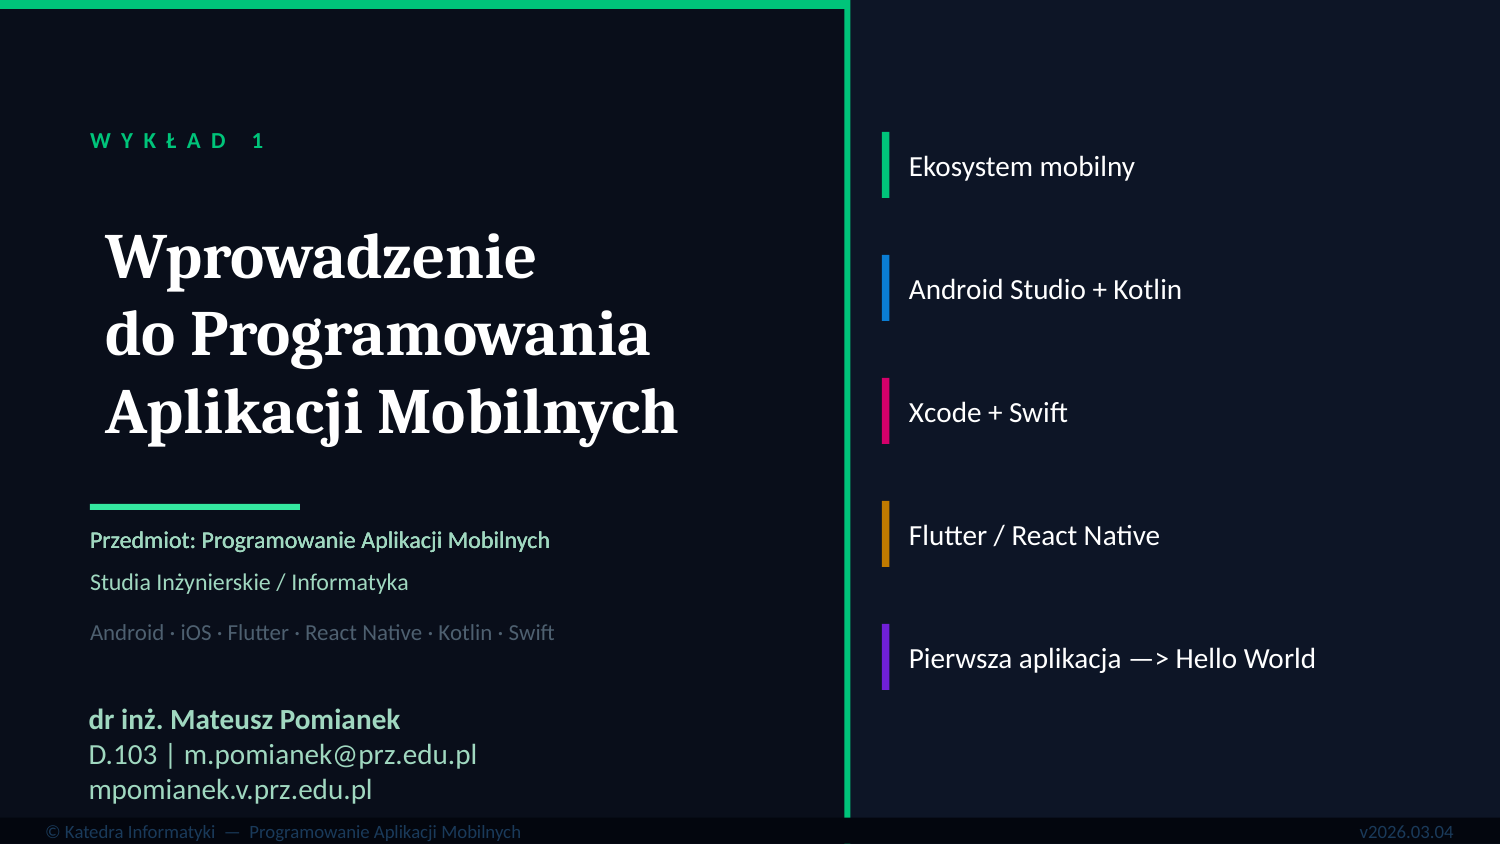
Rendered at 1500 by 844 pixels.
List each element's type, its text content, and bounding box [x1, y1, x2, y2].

text_box dr inż. Mateusz Pomianek D.103 | m.pomianek@prz.edu.pl mpomianek.v.prz.edu.pl [88, 708, 809, 798]
text_box Studia Inżynierskie / Informatyka [89, 560, 810, 600]
text_box Wprowadzenie do Programowania Aplikacji Mobilnych [89, 172, 810, 488]
text_box Xcode + Swift [908, 377, 1464, 444]
text_box Flutter / React Native [908, 500, 1464, 567]
text_box © Katedra Informatyki — Programowanie Aplikacji Mobilnych v2026.03.04 [44, 818, 1455, 843]
text_box WYKŁAD 1 [89, 113, 810, 165]
text_box Android Studio + Kotlin [908, 254, 1464, 321]
text_box Pierwsza aplikacja —> Hello World [908, 623, 1464, 690]
text_box Przedmiot: Programowanie Aplikacji Mobilnych [90, 519, 811, 558]
text_box [0, 0, 1500, 844]
text_box Android · iOS · Flutter · React Native · Kotlin · Swift [89, 611, 810, 651]
text_box Ekosystem mobilny [908, 131, 1464, 198]
text_box [89, 503, 300, 510]
